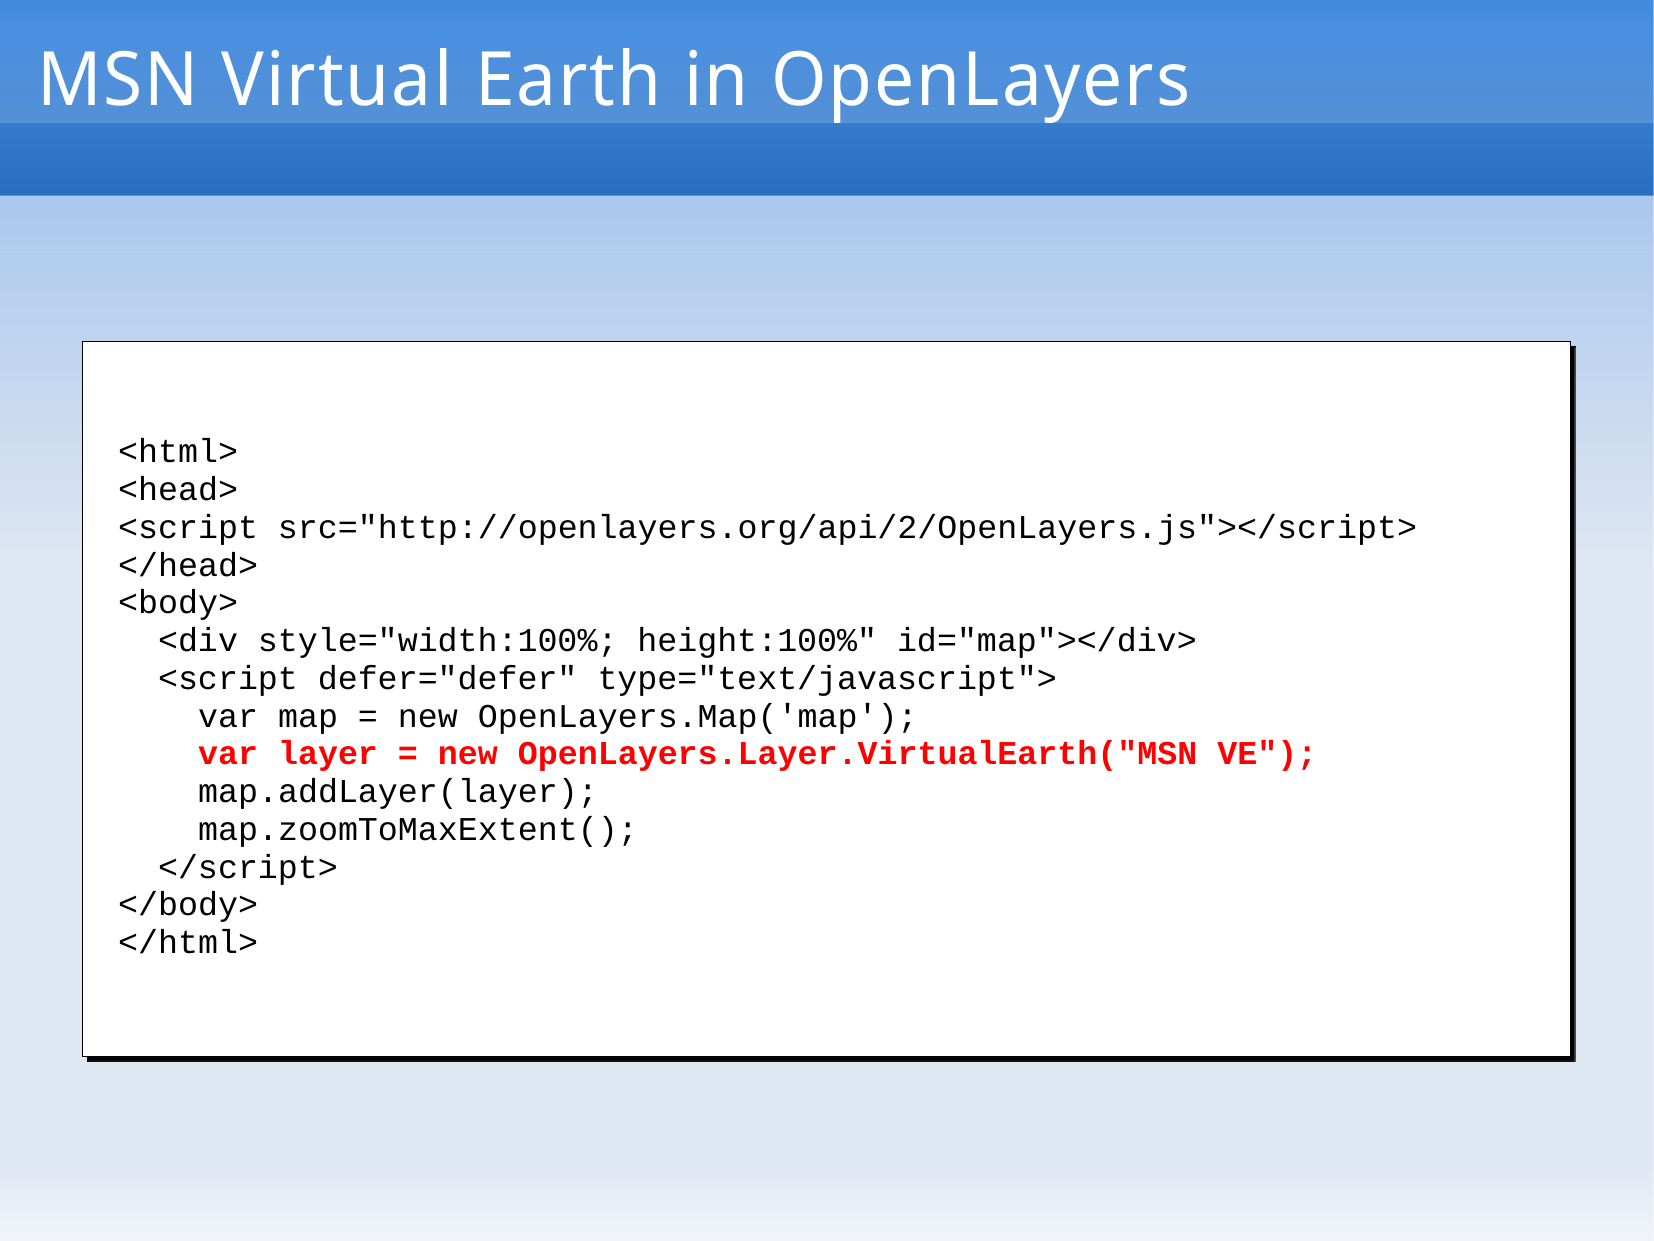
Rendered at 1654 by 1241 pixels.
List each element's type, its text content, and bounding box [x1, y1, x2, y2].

picture [0, 0, 1654, 1241]
subtitle <html> <head> <script src="http://openlayers.org/api/2/OpenLayers.js"></script> </head> <body> <div style="width:100%; height:100%" id="map"></div> <script defer="defer" type="text/javascript"> var map = new OpenLayers.Map('map'); var layer = new OpenLayers.Layer.VirtualEarth("MSN VE"); map.addLayer(layer); map.zoomToMaxExtent(); </script> </body> </html> [82, 341, 1571, 1057]
title MSN Virtual Earth in OpenLayers [37, 2, 1463, 151]
